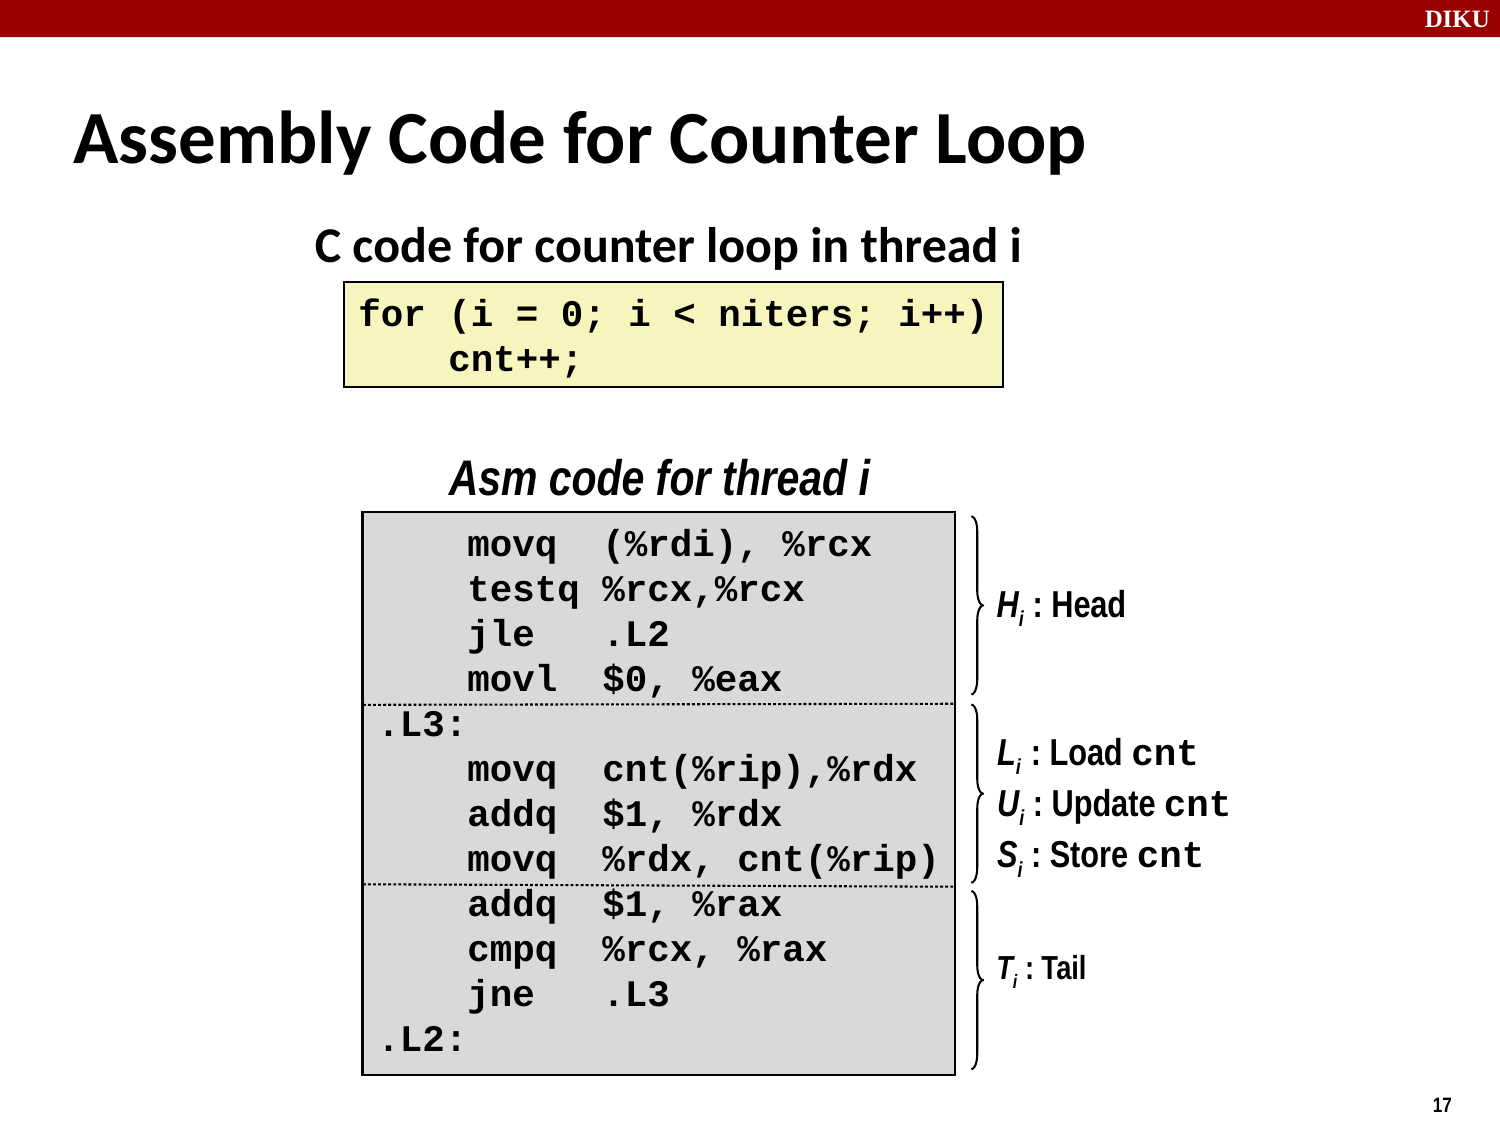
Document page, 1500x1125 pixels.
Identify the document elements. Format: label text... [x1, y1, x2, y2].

text_box Ti : Tail [981, 939, 1102, 1000]
text_box for (i = 0; i < niters; i++) cnt++; [343, 281, 1004, 387]
text_box Hi : Head [981, 572, 1141, 639]
text_box Asm code for thread i [433, 438, 884, 514]
text_box Li : Load cnt Ui : Update cnt Si : Store cnt [982, 720, 1247, 889]
text_box Assembly Code for Counter Loop [58, 71, 1304, 197]
text_box movq (%rdi), %rcx testq %rcx,%rcx jle .L2 movl $0, %eax .L3: movq cnt(%rip),%rdx addq $1, %rdx movq %rdx, cnt(%rip) addq $1, %rax cmpq %rcx, %rax jne .L3 .L2: [362, 511, 956, 1075]
text_box C code for counter loop in thread i [299, 205, 1097, 280]
